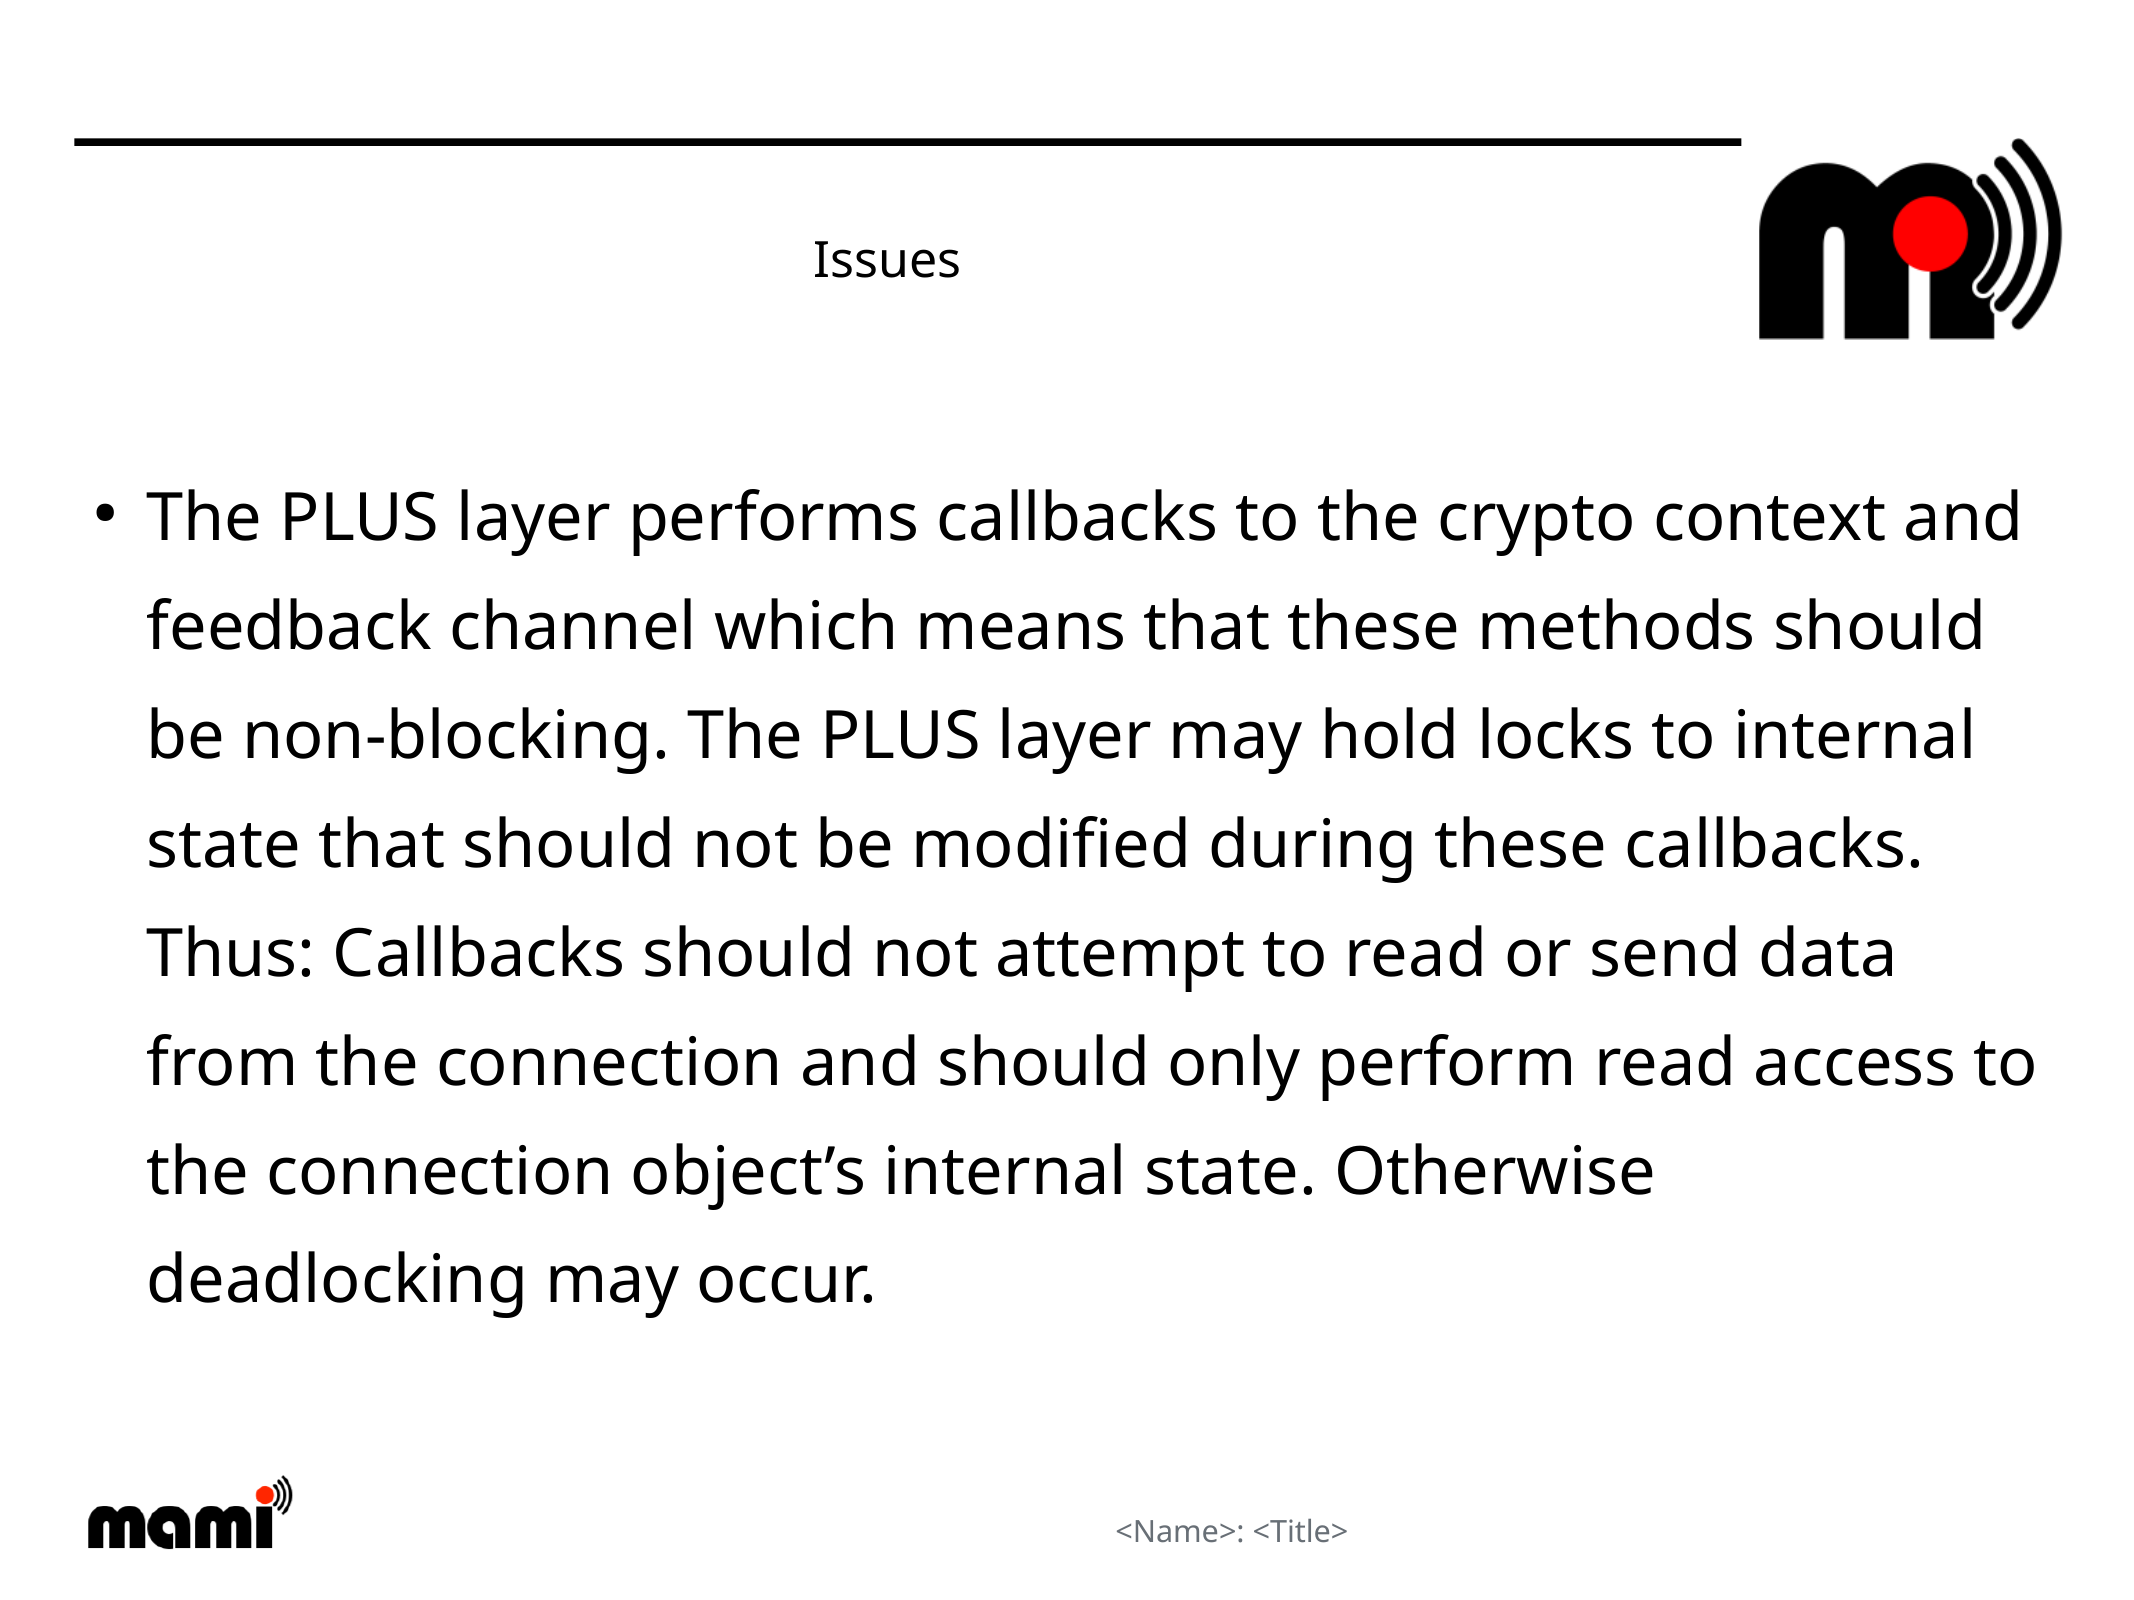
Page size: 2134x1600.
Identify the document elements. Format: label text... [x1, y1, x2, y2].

list The PLUS layer performs callbacks to the crypto context and feedback channel which means that these methods should be non-blocking. The PLUS layer may hold locks to internal state that should not be modified during these callbacks. Thus: Callbacks should not attempt to read or send data from the connection and should only perform read access to the connection object’s internal state. Otherwise deadlocking may occur. [75, 451, 2053, 1462]
picture [86, 1473, 294, 1552]
title Issues [75, 144, 1700, 372]
picture [1758, 138, 2065, 340]
